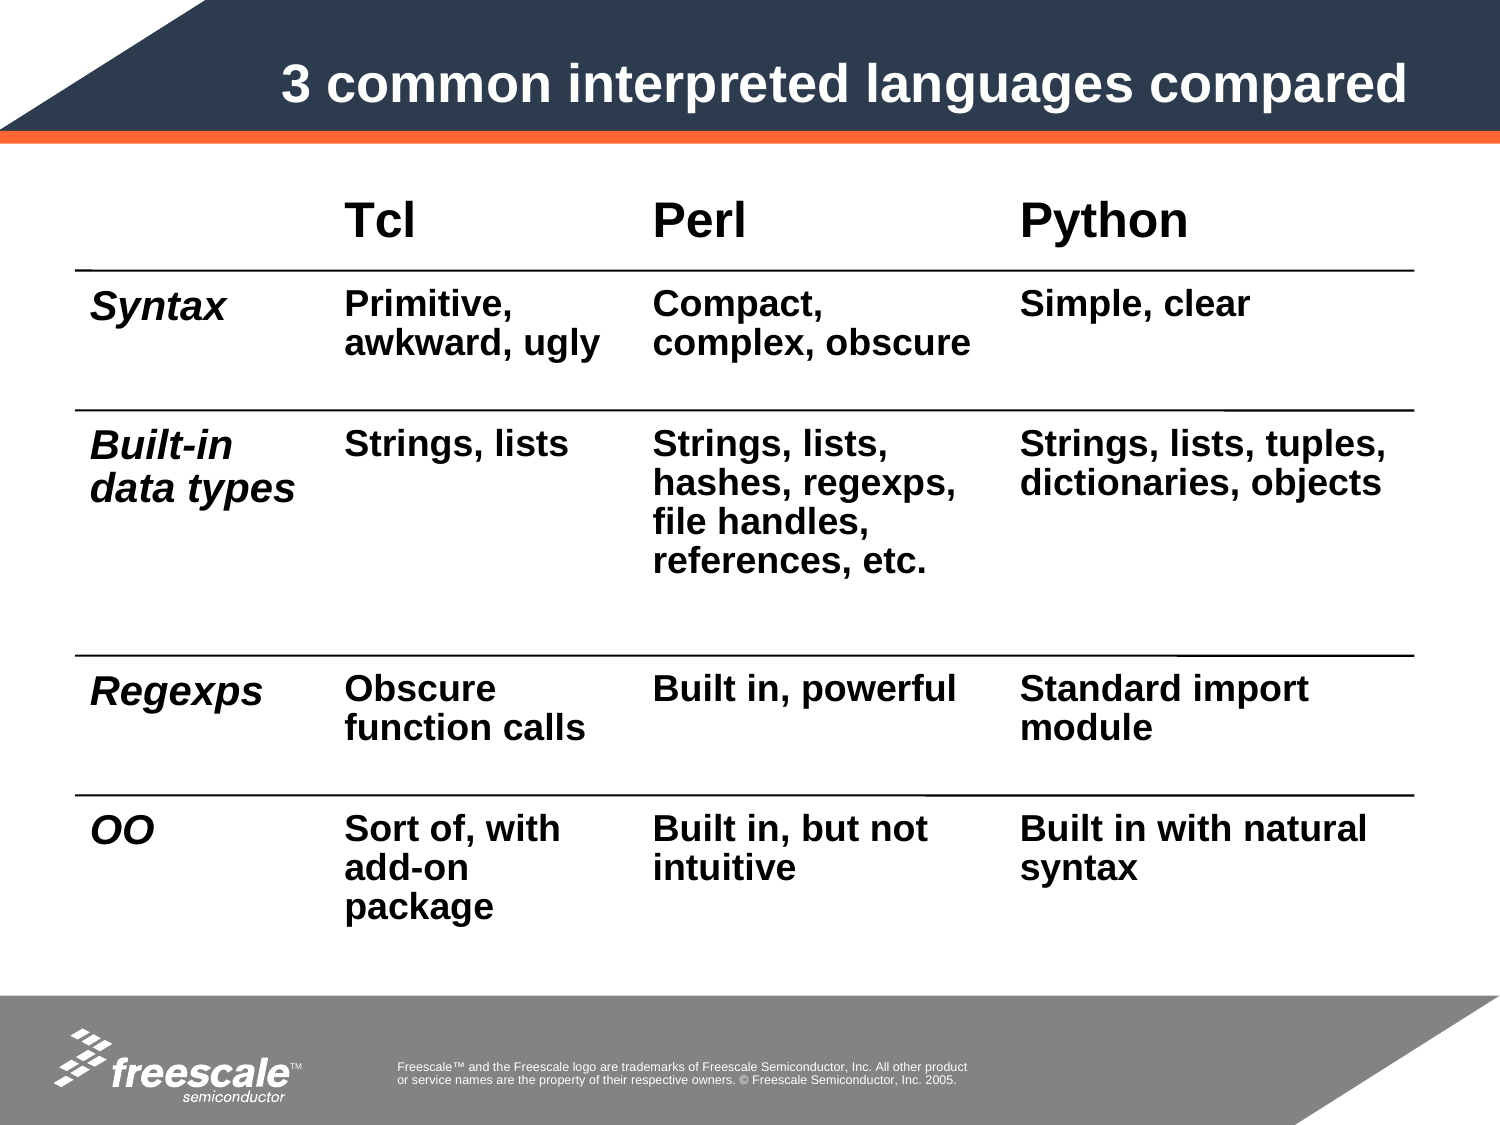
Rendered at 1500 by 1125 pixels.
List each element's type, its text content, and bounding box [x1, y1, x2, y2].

title 3 common interpreted languages compared [75, 0, 1426, 197]
text_box Python [1005, 180, 1414, 263]
text_box Regexps [75, 657, 329, 729]
text_box Built in with natural syntax [1005, 797, 1414, 904]
text_box Perl [638, 180, 1005, 263]
text_box OO [75, 797, 329, 869]
text_box Built-in data types [75, 412, 329, 527]
text_box Primitive, awkward, ugly [329, 272, 638, 379]
text_box Simple, clear [1005, 272, 1414, 340]
text_box Obscure function calls [329, 657, 638, 764]
text_box Syntax [75, 272, 329, 344]
text_box Compact, complex, obscure [638, 272, 1005, 379]
text_box Built in, but not intuitive [638, 797, 1005, 904]
text_box Tcl [329, 180, 638, 263]
text_box Sort of, with add-on package [329, 797, 638, 943]
text_box Strings, lists, hashes, regexps, file handles, references, etc. [637, 412, 1005, 597]
text_box Strings, lists, tuples, dictionaries, objects [1005, 412, 1414, 519]
text_box Built in, powerful [638, 657, 1005, 725]
text_box Strings, lists [329, 412, 638, 480]
text_box Standard import module [1005, 657, 1414, 764]
